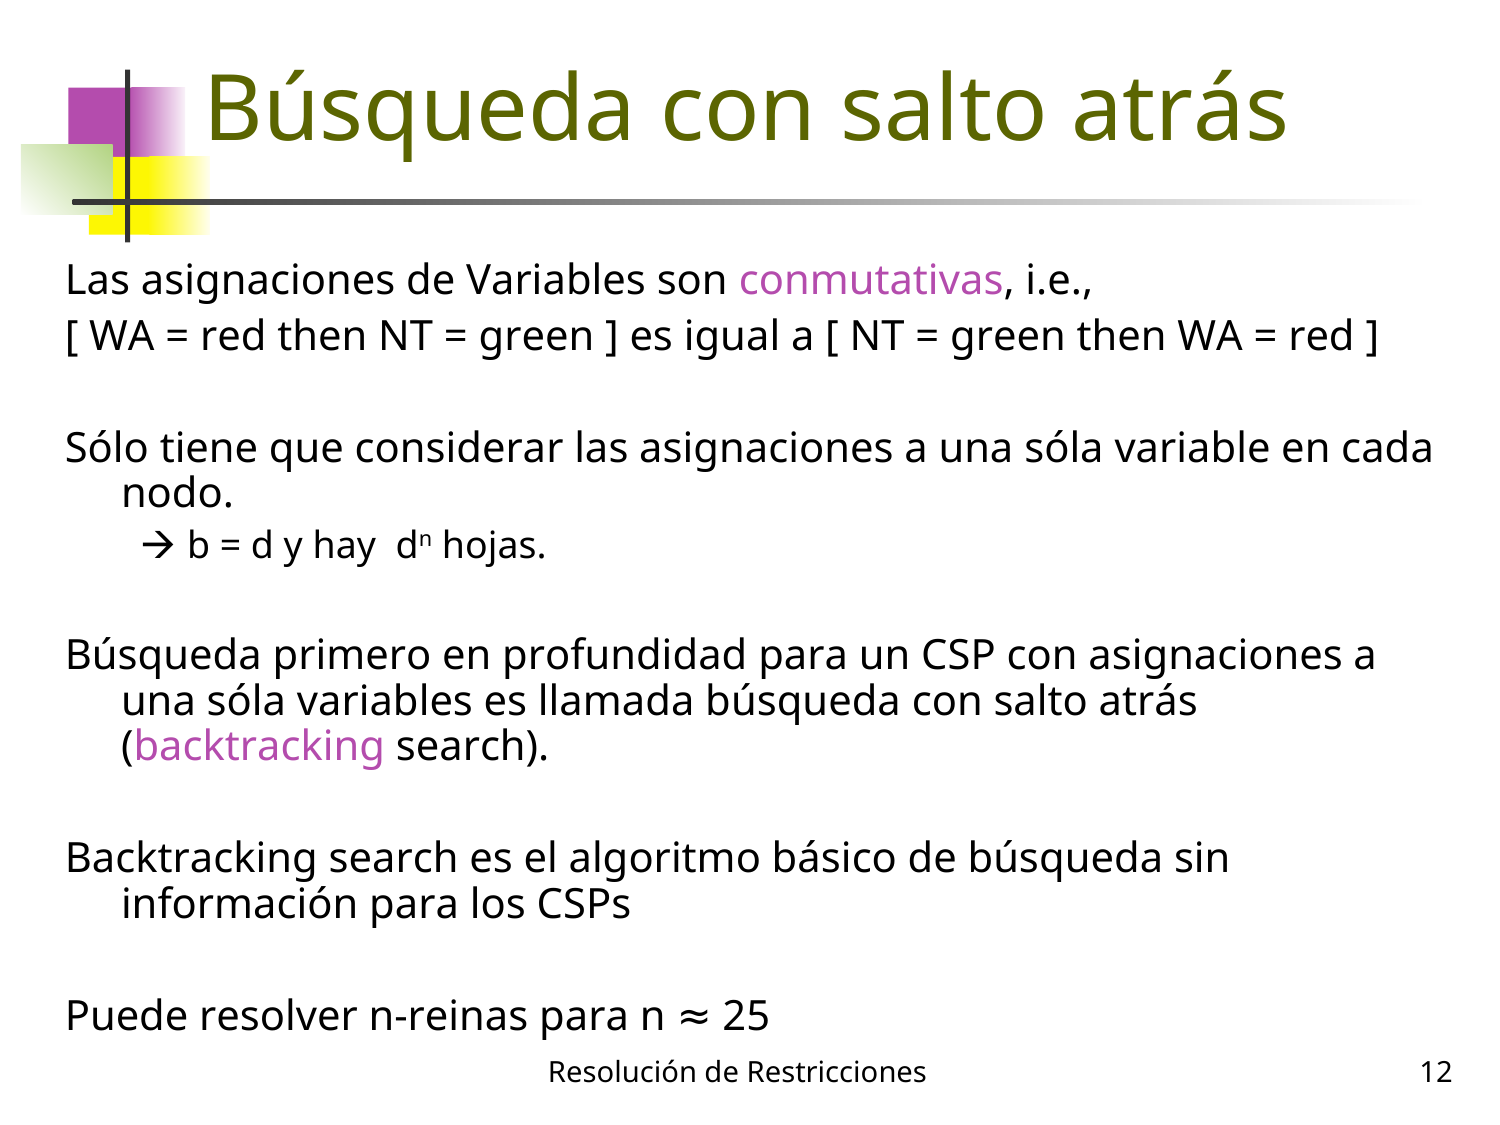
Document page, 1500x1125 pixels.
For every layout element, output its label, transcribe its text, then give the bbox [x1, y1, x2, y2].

list Las asignaciones de Variables son conmutativas, i.e., [ WA = red then NT = green ] es igual a [ NT = green then WA = red ] Sólo tiene que considerar las asignaciones a una sóla variable en cada nodo.  b = d y hay dn hojas. Búsqueda primero en profundidad para un CSP con asignaciones a una sóla variables es llamada búsqueda con salto atrás (backtracking search). Backtracking search es el algoritmo básico de búsqueda sin información para los CSPs Puede resolver n-reinas para n ≈ 25 [50, 249, 1469, 1007]
title Búsqueda con salto atrás [188, 35, 1468, 175]
